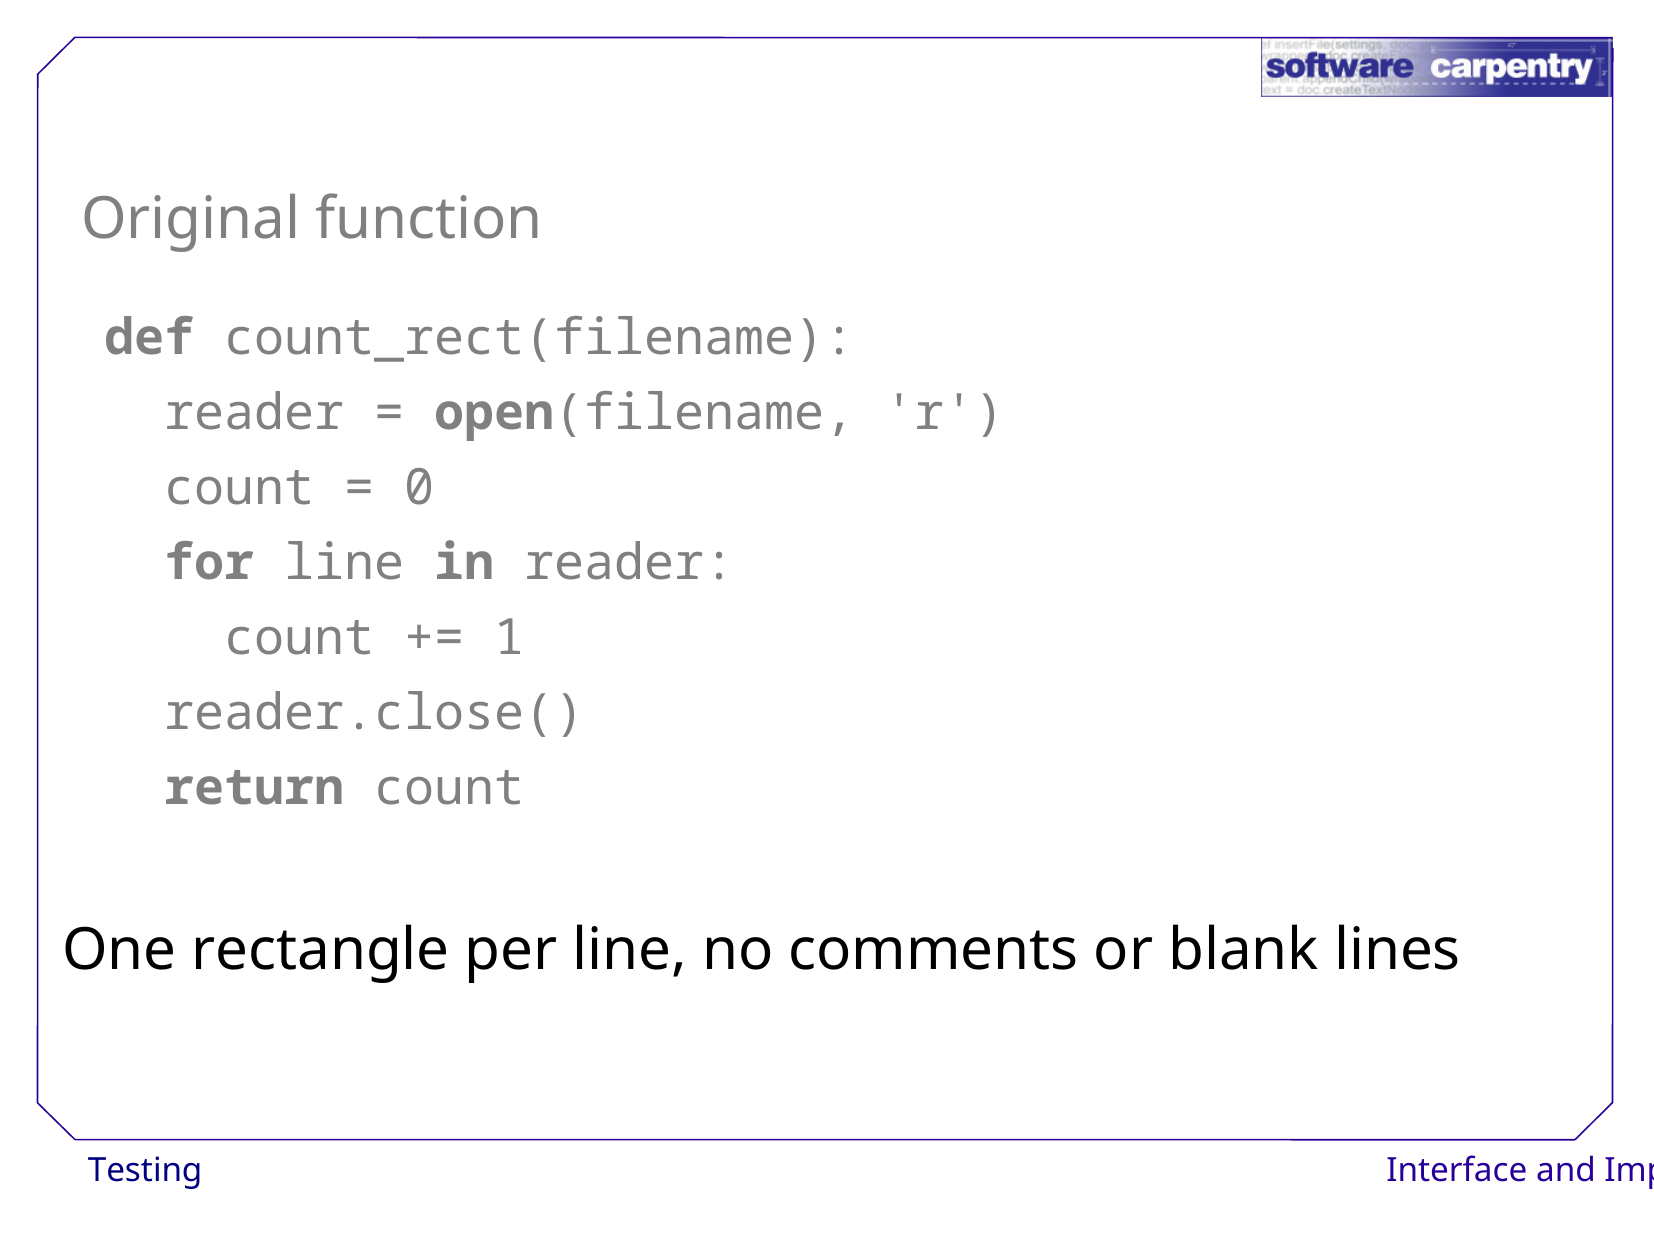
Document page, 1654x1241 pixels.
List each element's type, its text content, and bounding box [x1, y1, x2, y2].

picture [1261, 39, 1613, 97]
text_box def count_rect(filename): reader = open(filename, 'r') count = 0 for line in reader: count += 1 reader.close() return count [89, 282, 1340, 847]
text_box Original function [66, 138, 708, 259]
text_box One rectangle per line, no comments or blank lines [47, 868, 1626, 989]
